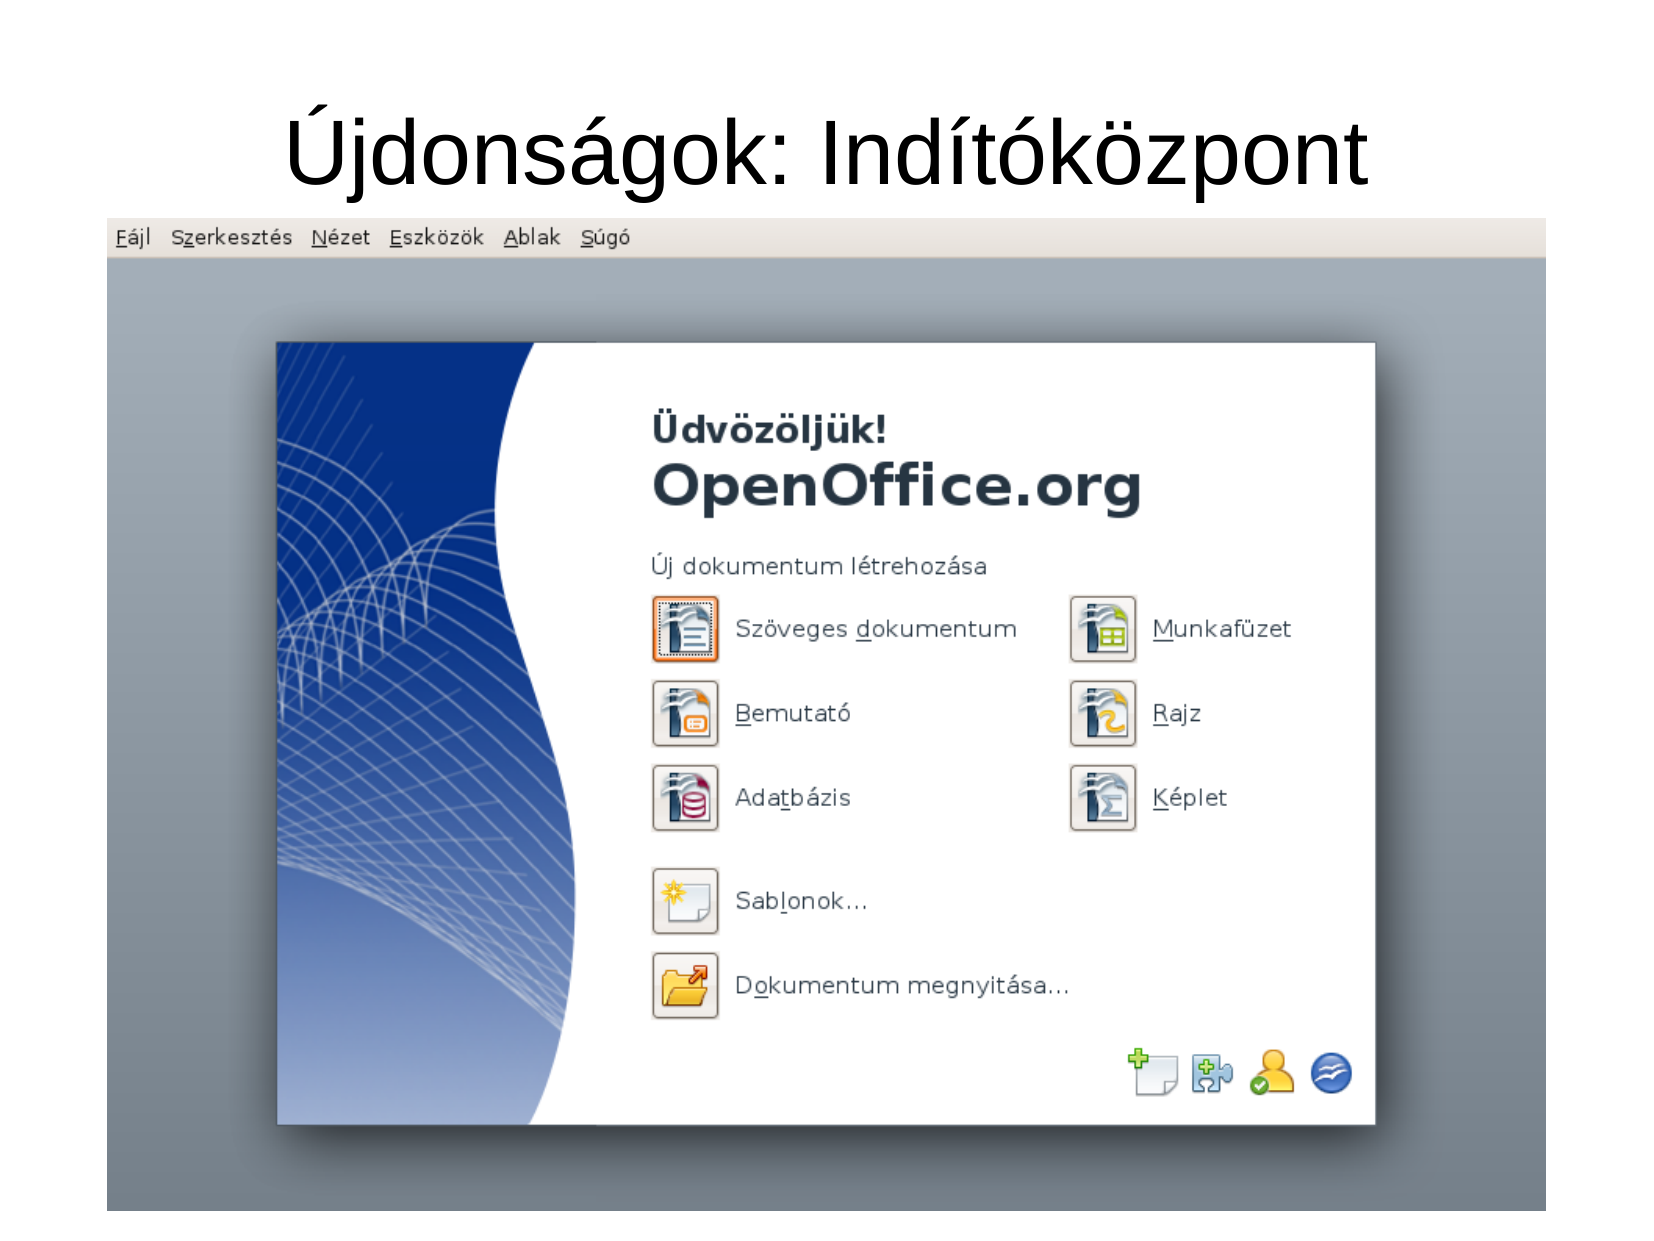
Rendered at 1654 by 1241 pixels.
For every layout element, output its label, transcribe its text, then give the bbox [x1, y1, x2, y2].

title Újdonságok: Indítóközpont [82, 56, 1571, 250]
picture [107, 218, 1546, 1211]
